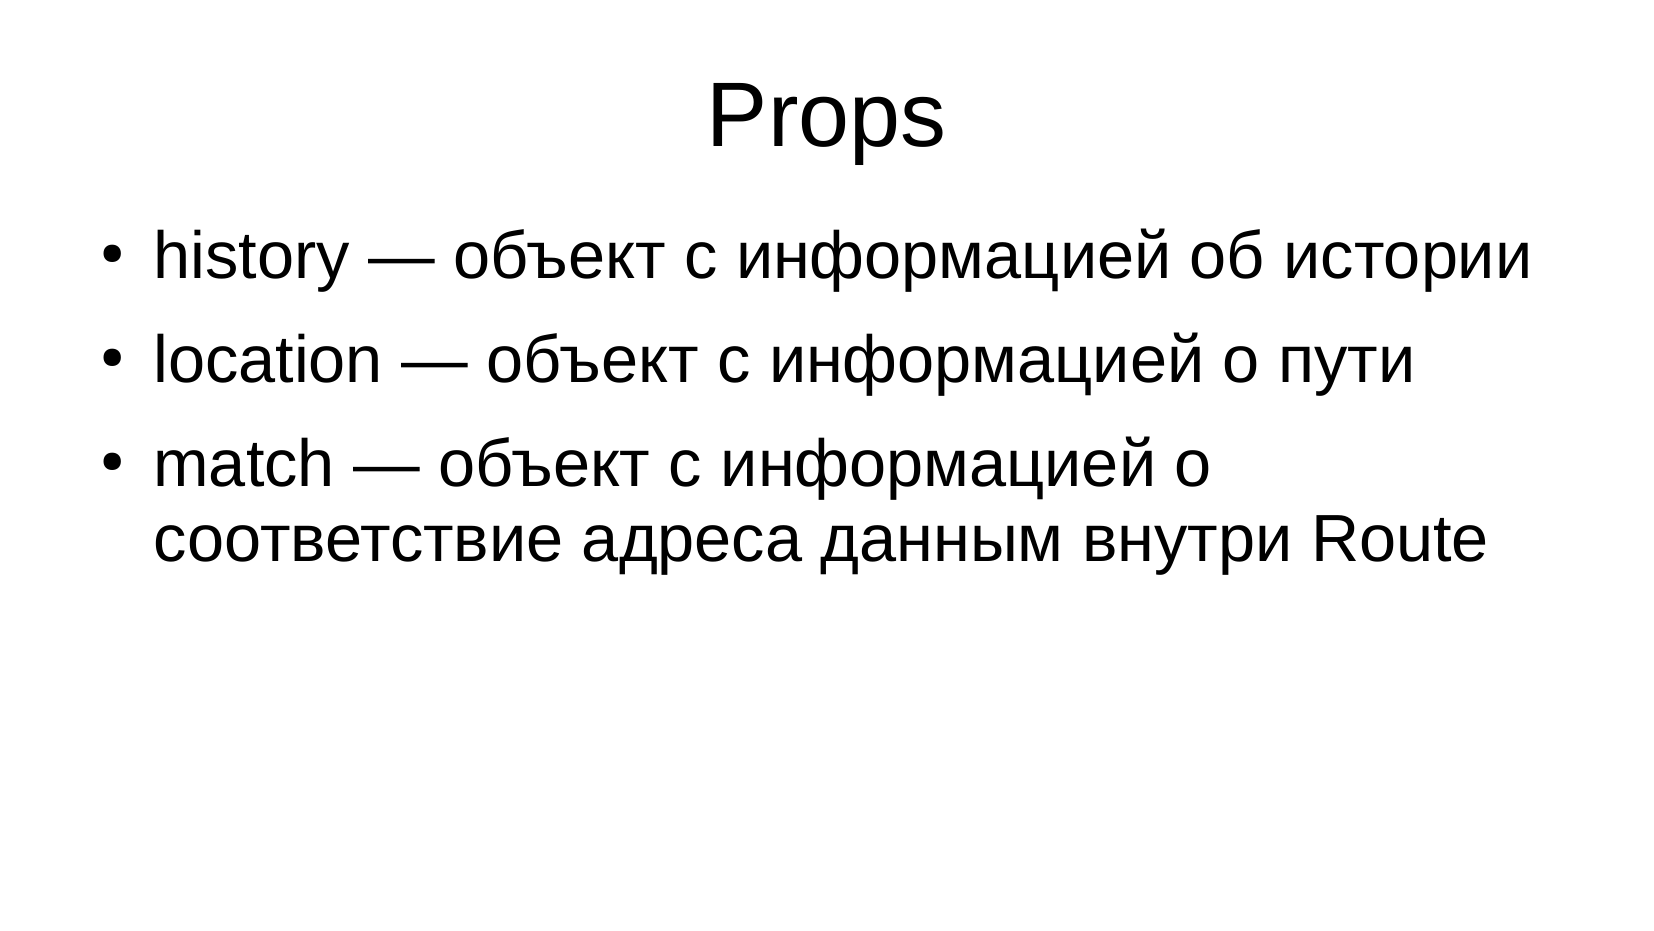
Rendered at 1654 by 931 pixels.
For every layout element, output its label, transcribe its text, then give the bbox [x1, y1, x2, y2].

title Props [82, 37, 1571, 193]
list history — объект с информацией об истории location — объект с информацией о пути match — объект с информацией о соответствие адреса данным внутри Route [82, 217, 1571, 758]
